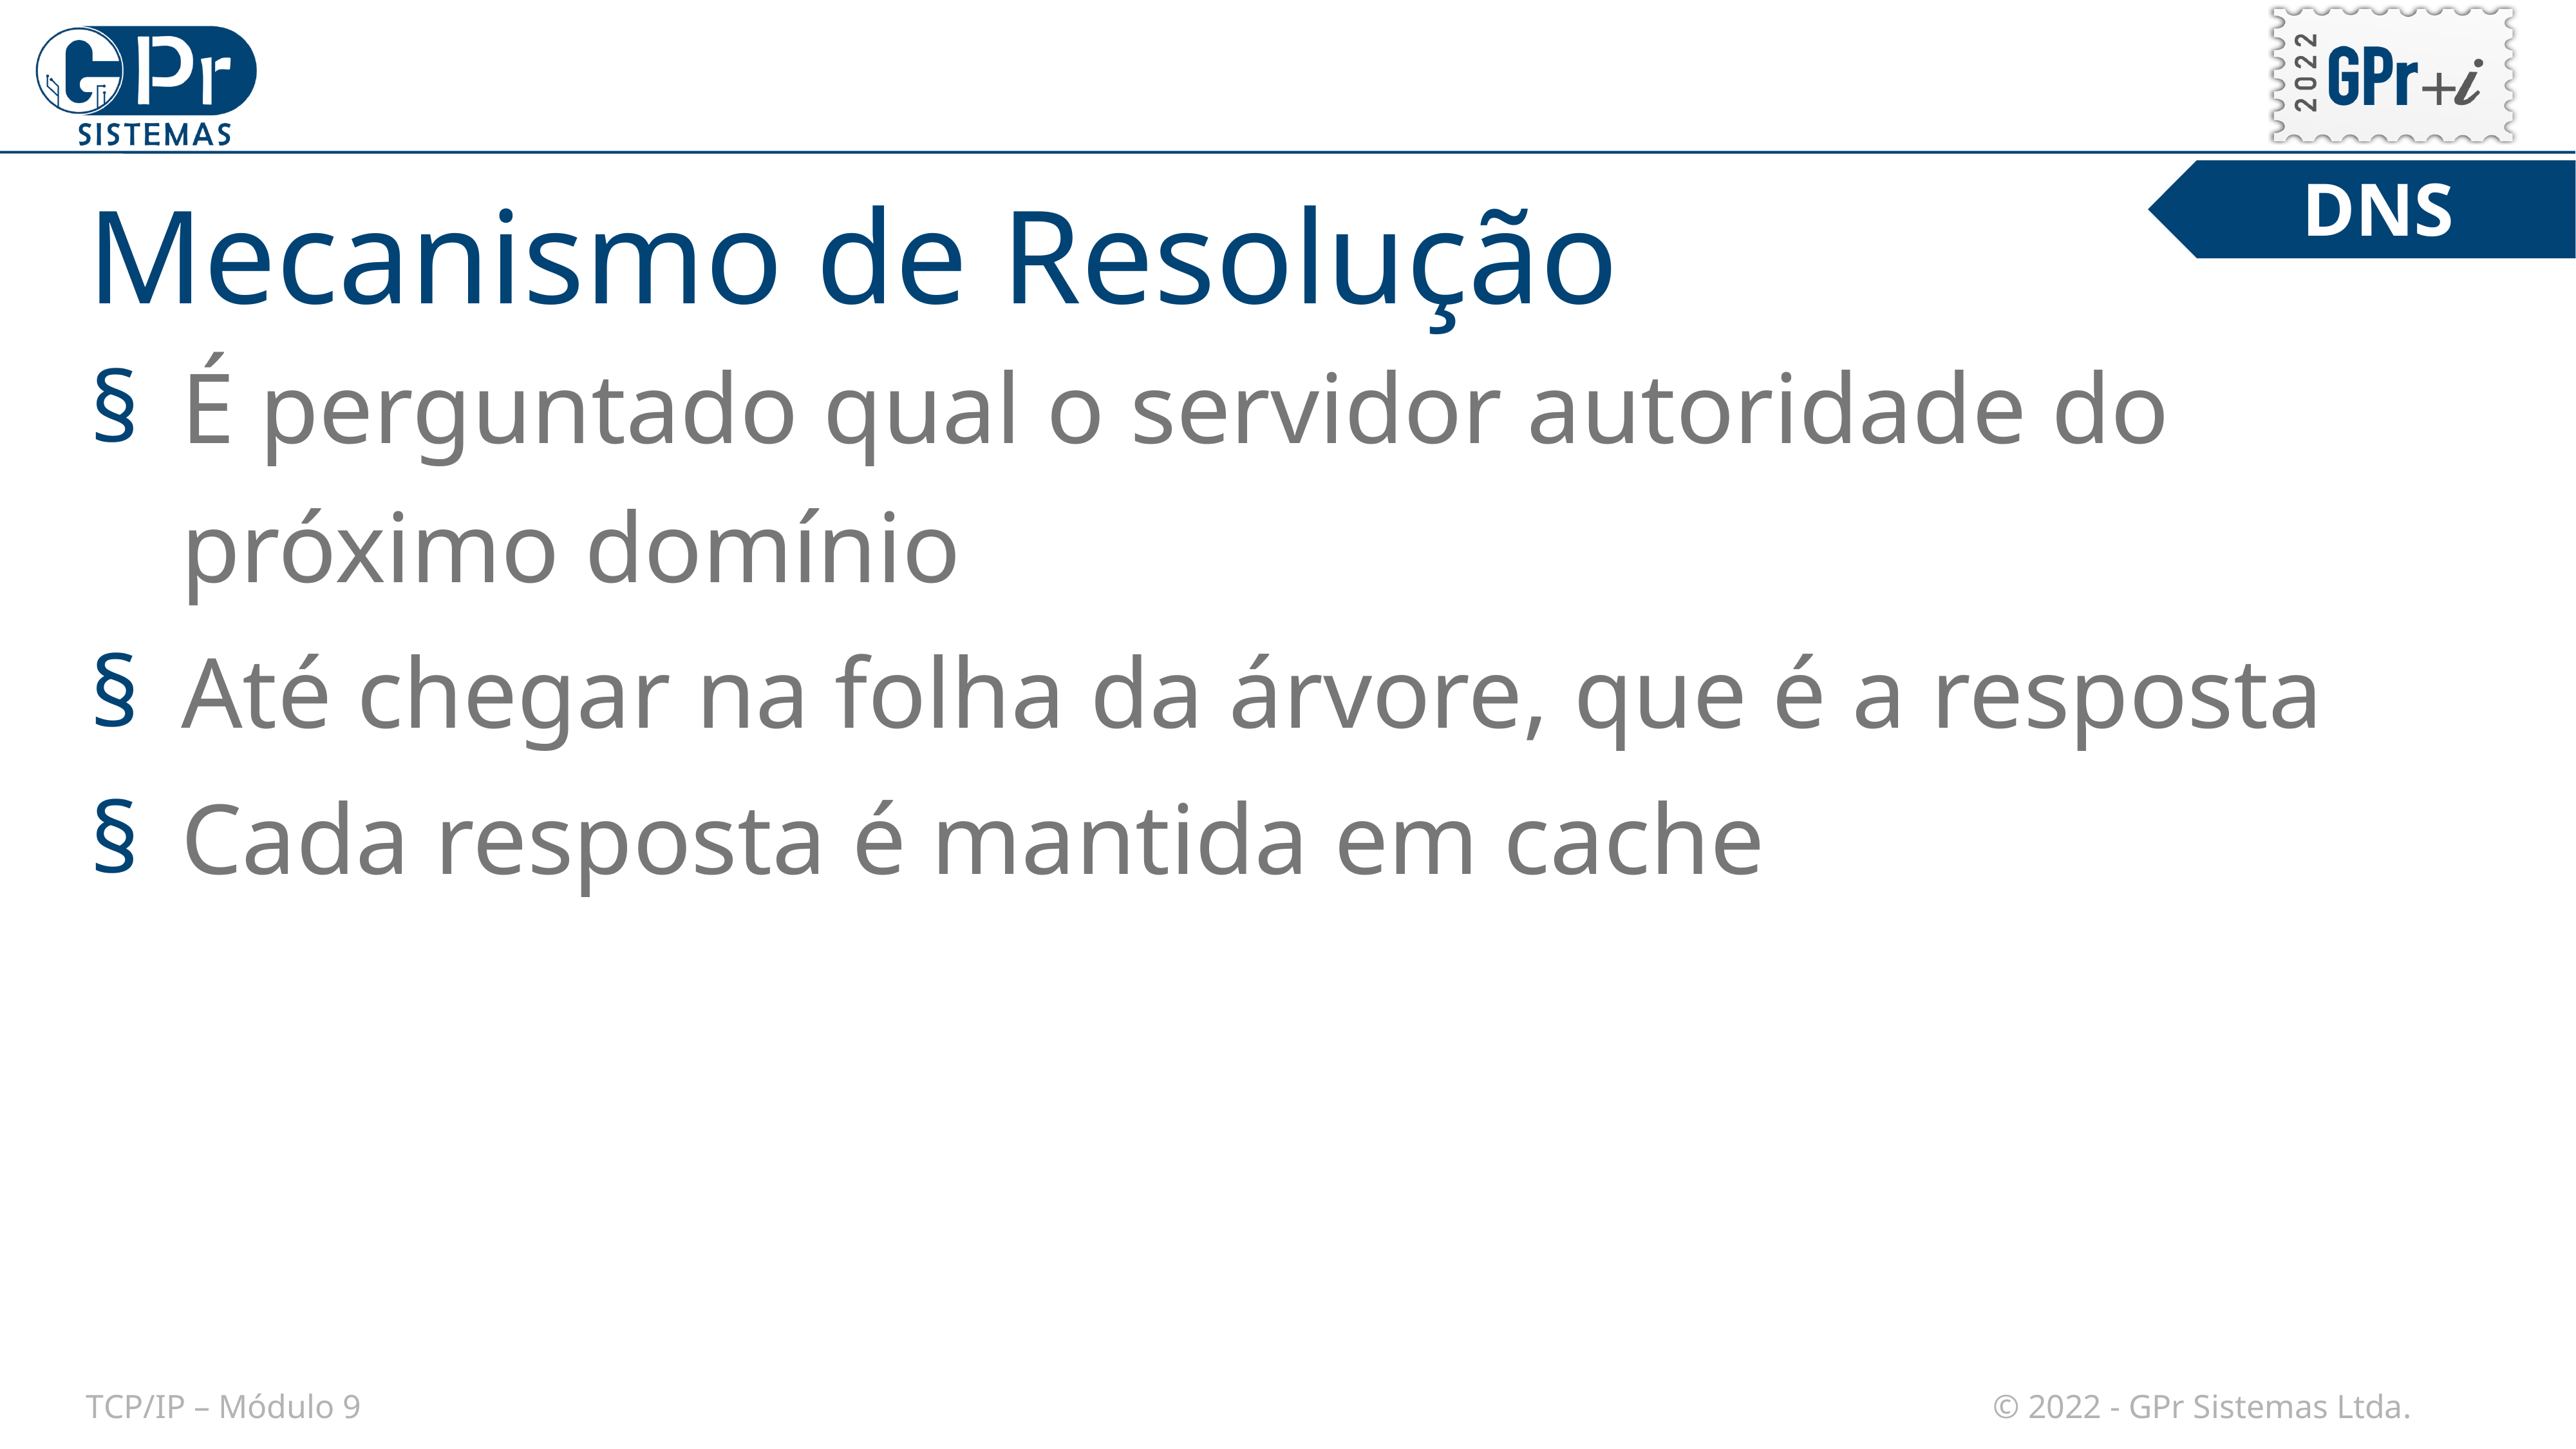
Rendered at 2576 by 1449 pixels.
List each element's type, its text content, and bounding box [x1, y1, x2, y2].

picture [2268, 4, 2519, 145]
picture [34, 26, 257, 147]
text_box [2148, 160, 2576, 258]
text_box DNS [2219, 157, 2537, 256]
list Mecanismo de Resolução [81, 169, 2496, 343]
list É perguntado qual o servidor autoridade do próximo domı́nio Até chegar na folha da árvore, que é a resposta Cada resposta é mantida em cache [80, 319, 2496, 1382]
